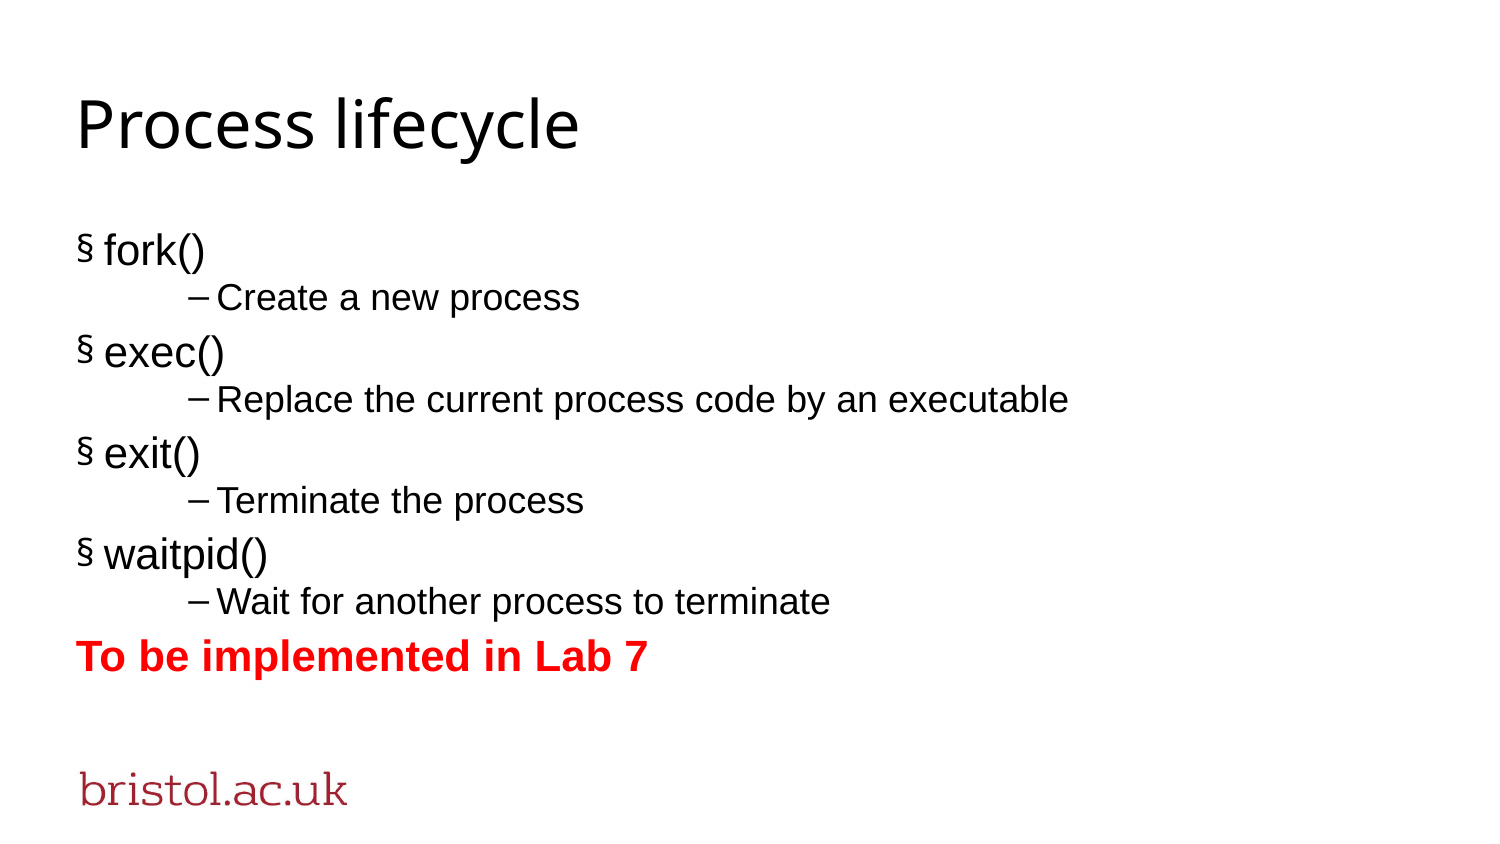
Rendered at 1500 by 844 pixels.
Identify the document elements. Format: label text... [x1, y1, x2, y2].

list fork() Create a new process exec() Replace the current process code by an executable exit() Terminate the process waitpid() Wait for another process to terminate To be implemented in Lab 7 [60, 224, 1440, 699]
title Process lifecycle [60, 44, 1440, 209]
